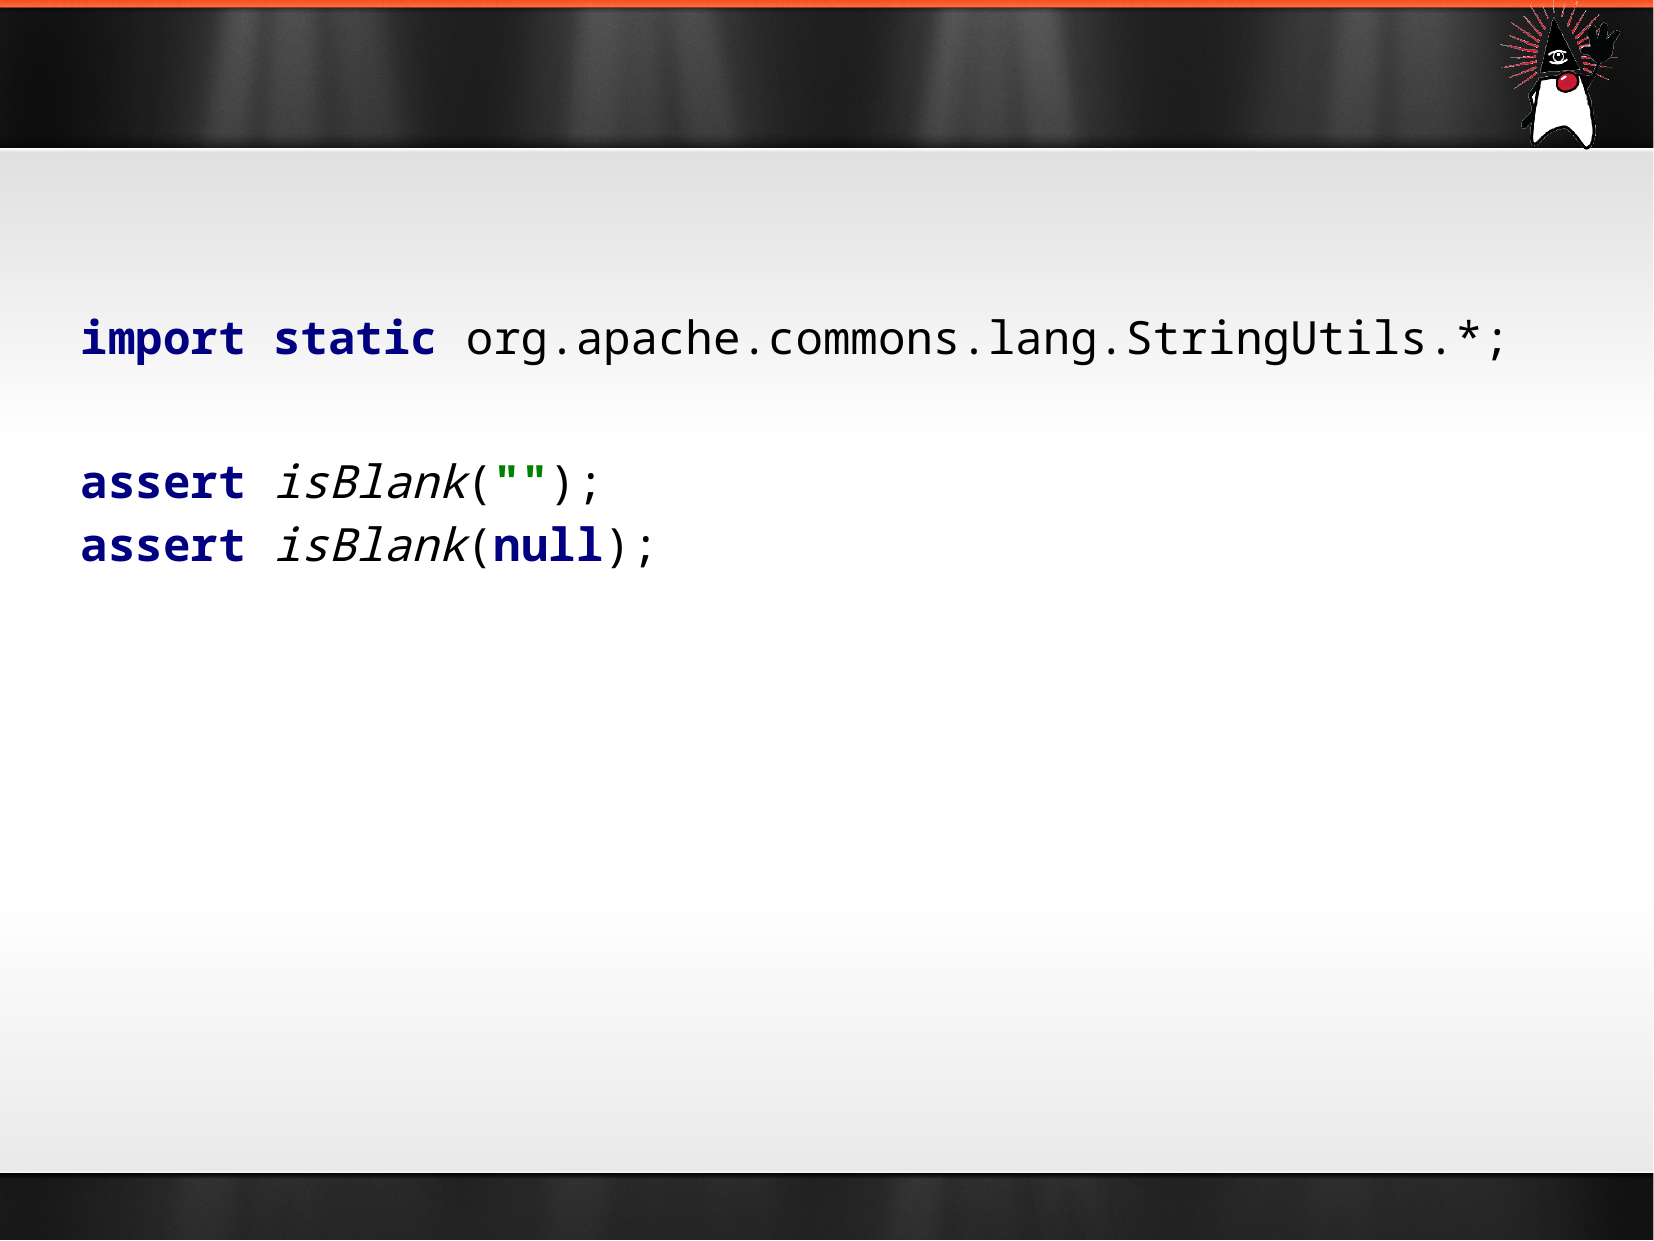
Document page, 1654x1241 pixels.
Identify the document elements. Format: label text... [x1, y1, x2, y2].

subtitle import static org.apache.commons.lang.StringUtils.*; assert isBlank(""); assert isBlank(null); [80, 305, 1570, 1125]
picture [0, 0, 1654, 1240]
